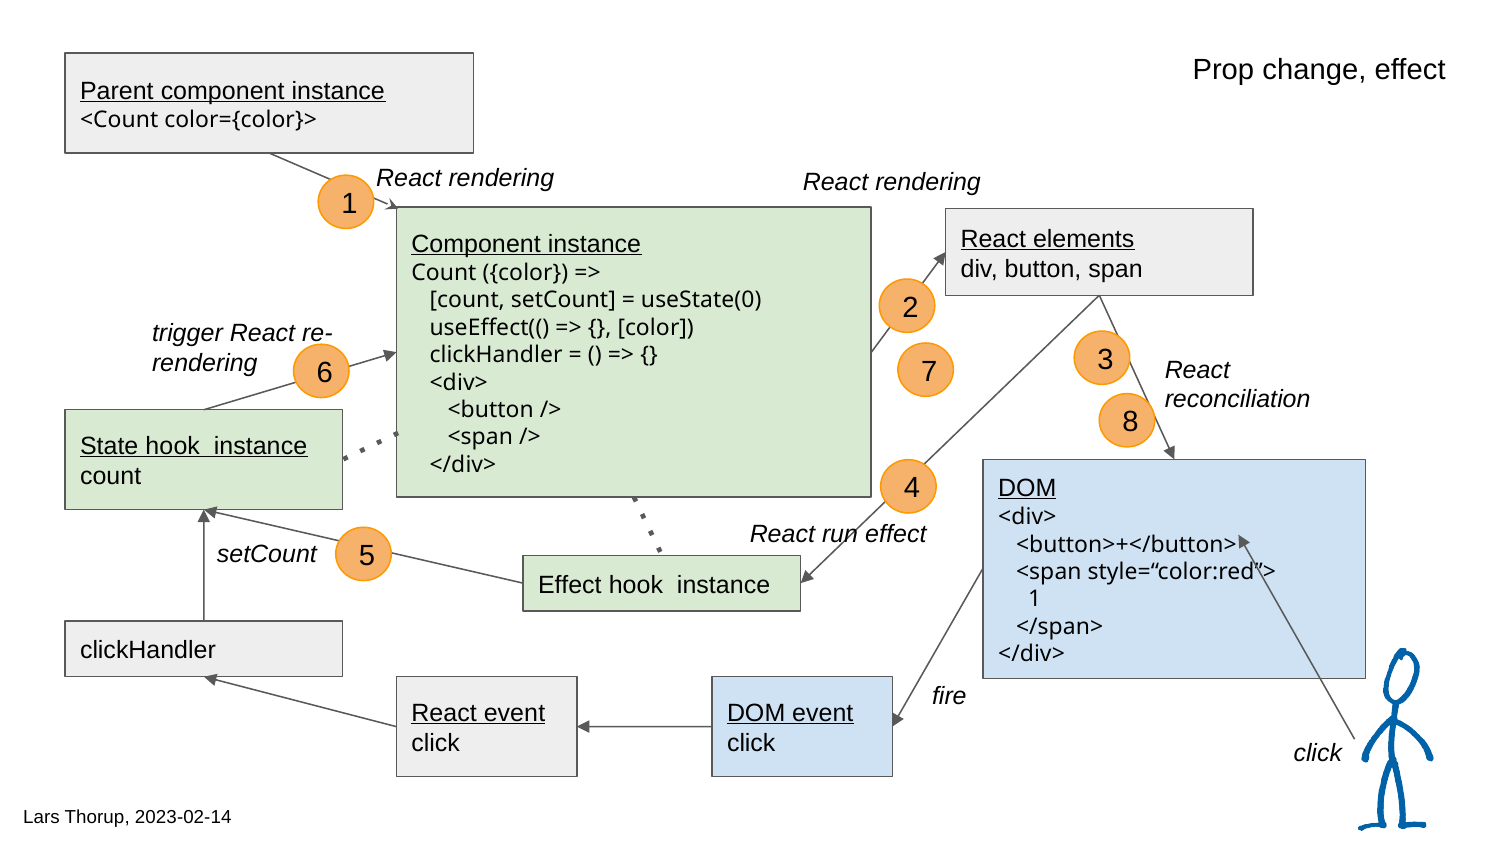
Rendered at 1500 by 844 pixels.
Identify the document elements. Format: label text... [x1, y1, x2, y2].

text_box 8 [1099, 393, 1155, 447]
text_box 2 [879, 279, 935, 333]
text_box State hook instance count [65, 409, 343, 510]
text_box Prop change, effect [1177, 34, 1485, 100]
text_box Lars Thorup, 2023-02-14 [8, 789, 257, 842]
text_box 5 [335, 527, 392, 581]
picture [1354, 647, 1436, 832]
text_box trigger React re-rendering [137, 301, 370, 392]
text_box DOM <div> <button>+</button> <span style=“color:red”> 1 </span> </div> [983, 459, 1366, 679]
text_box Component instance Count ({color}) => [count, setCount] = useState(0) useEffect(() => {}, [color]) clickHandler = () => {} <div> <button /> <span /> </div> [396, 207, 872, 498]
text_box React rendering [787, 150, 1021, 211]
text_box click [1278, 721, 1369, 782]
text_box clickHandler [65, 621, 343, 677]
text_box 7 [897, 342, 954, 397]
text_box React rendering [361, 146, 586, 207]
text_box 4 [880, 459, 937, 514]
text_box React run effect [734, 503, 995, 564]
text_box fire [917, 664, 1053, 725]
text_box DOM event click [712, 676, 893, 777]
text_box setCount [175, 522, 333, 583]
text_box React elements div, button, span [945, 208, 1253, 296]
text_box 1 [318, 175, 374, 229]
text_box React event click [396, 676, 577, 777]
text_box 3 [1074, 331, 1130, 385]
text_box Effect hook instance [523, 555, 801, 611]
text_box 6 [293, 344, 350, 398]
text_box Parent component instance <Count color={color}> [65, 53, 474, 154]
text_box React reconciliation [1149, 338, 1331, 429]
